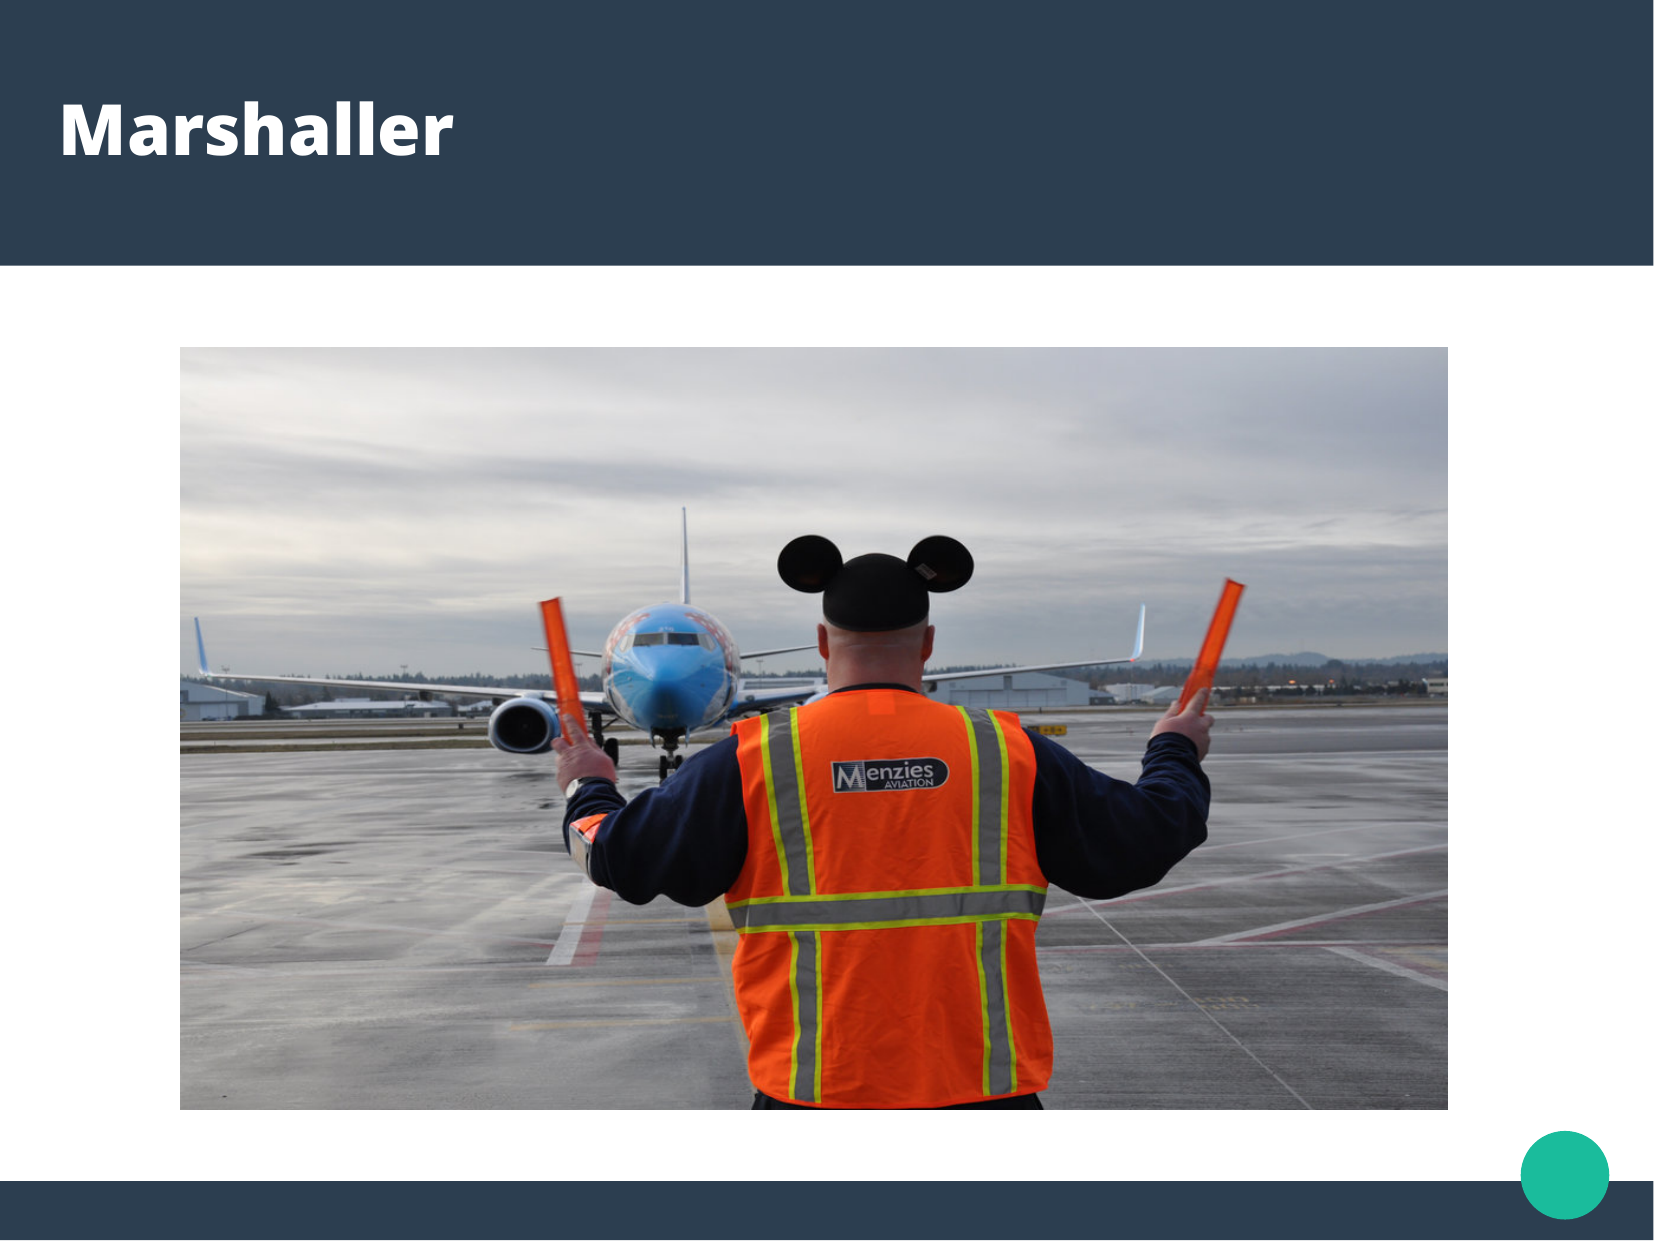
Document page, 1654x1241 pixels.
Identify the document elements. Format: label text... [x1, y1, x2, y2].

title Marshaller [59, 49, 1595, 207]
picture [180, 347, 1448, 1111]
